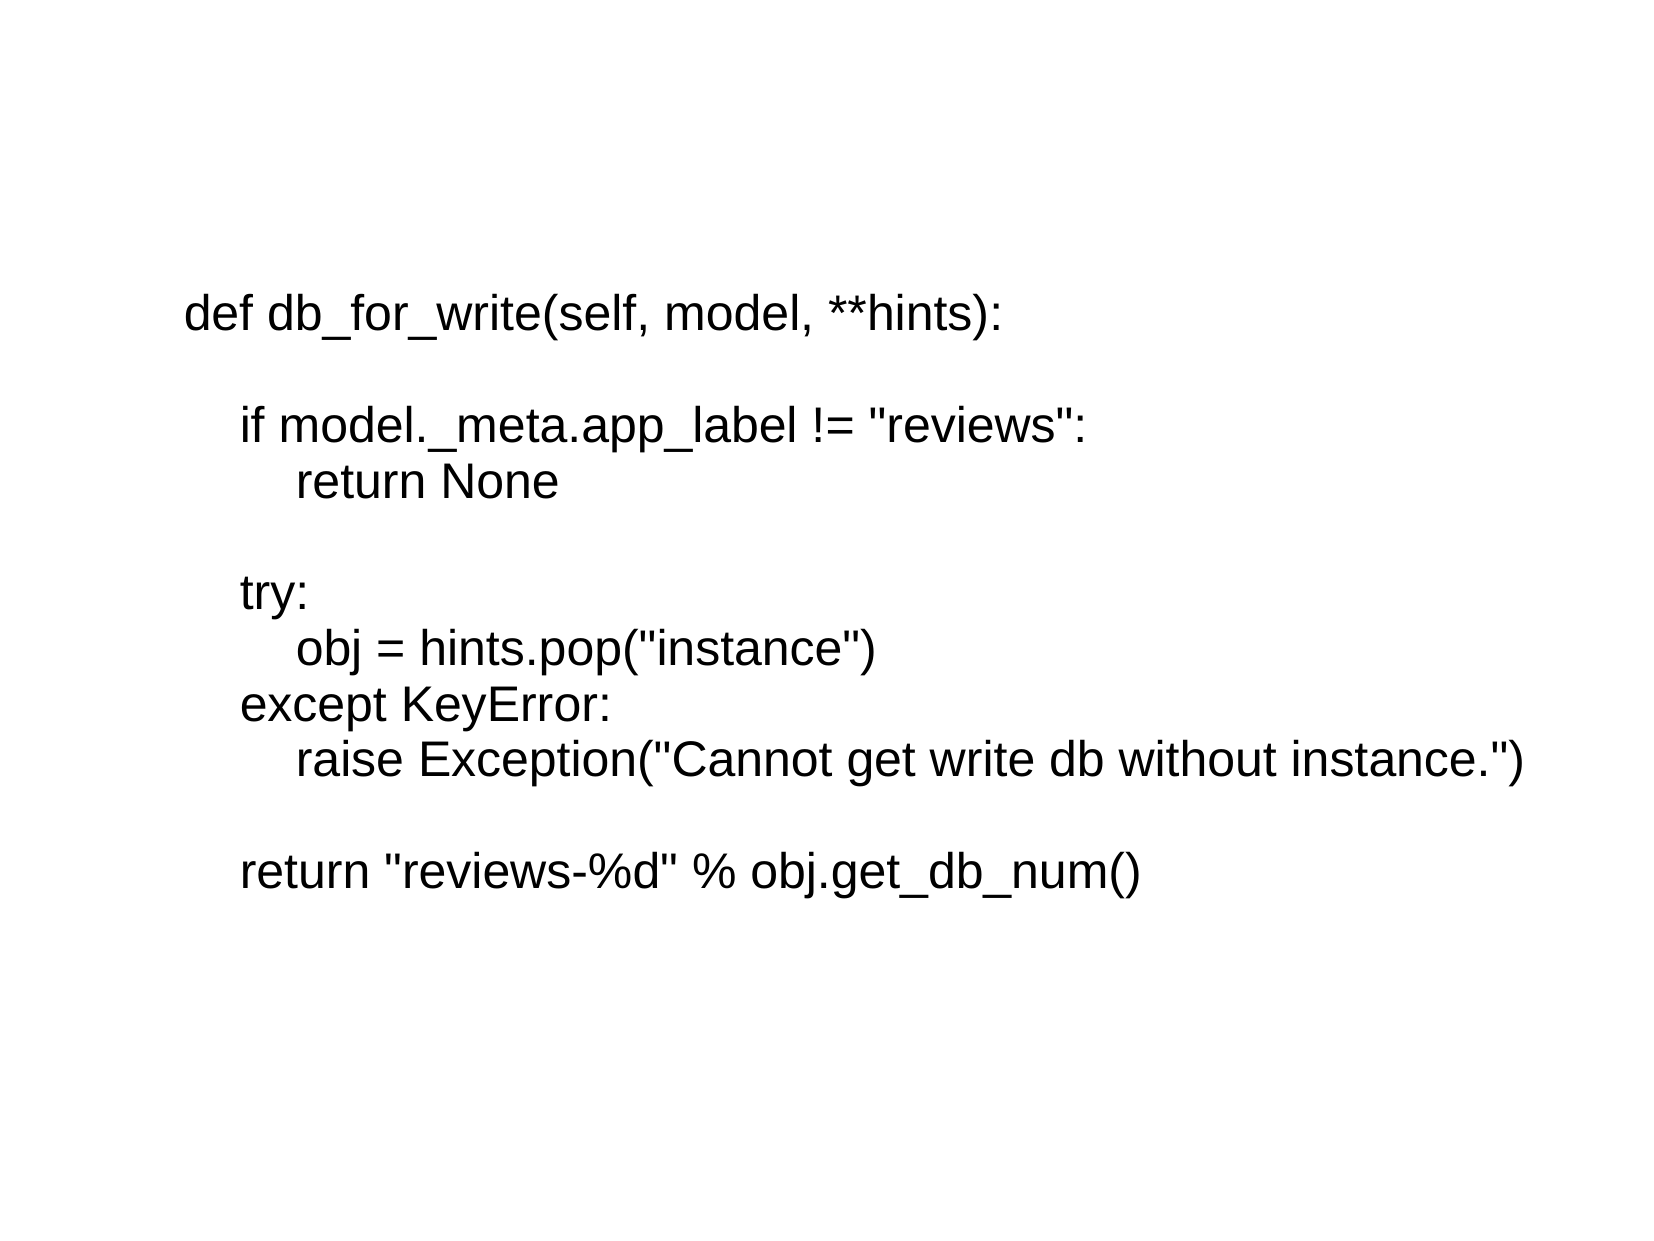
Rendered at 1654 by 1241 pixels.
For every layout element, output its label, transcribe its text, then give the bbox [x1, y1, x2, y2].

text_box def db_for_write(self, model, **hints): if model._meta.app_label != "reviews": return None try: obj = hints.pop("instance") except KeyError: raise Exception("Cannot get write db without instance.") return "reviews-%d" % obj.get_db_num() [112, 278, 1541, 963]
